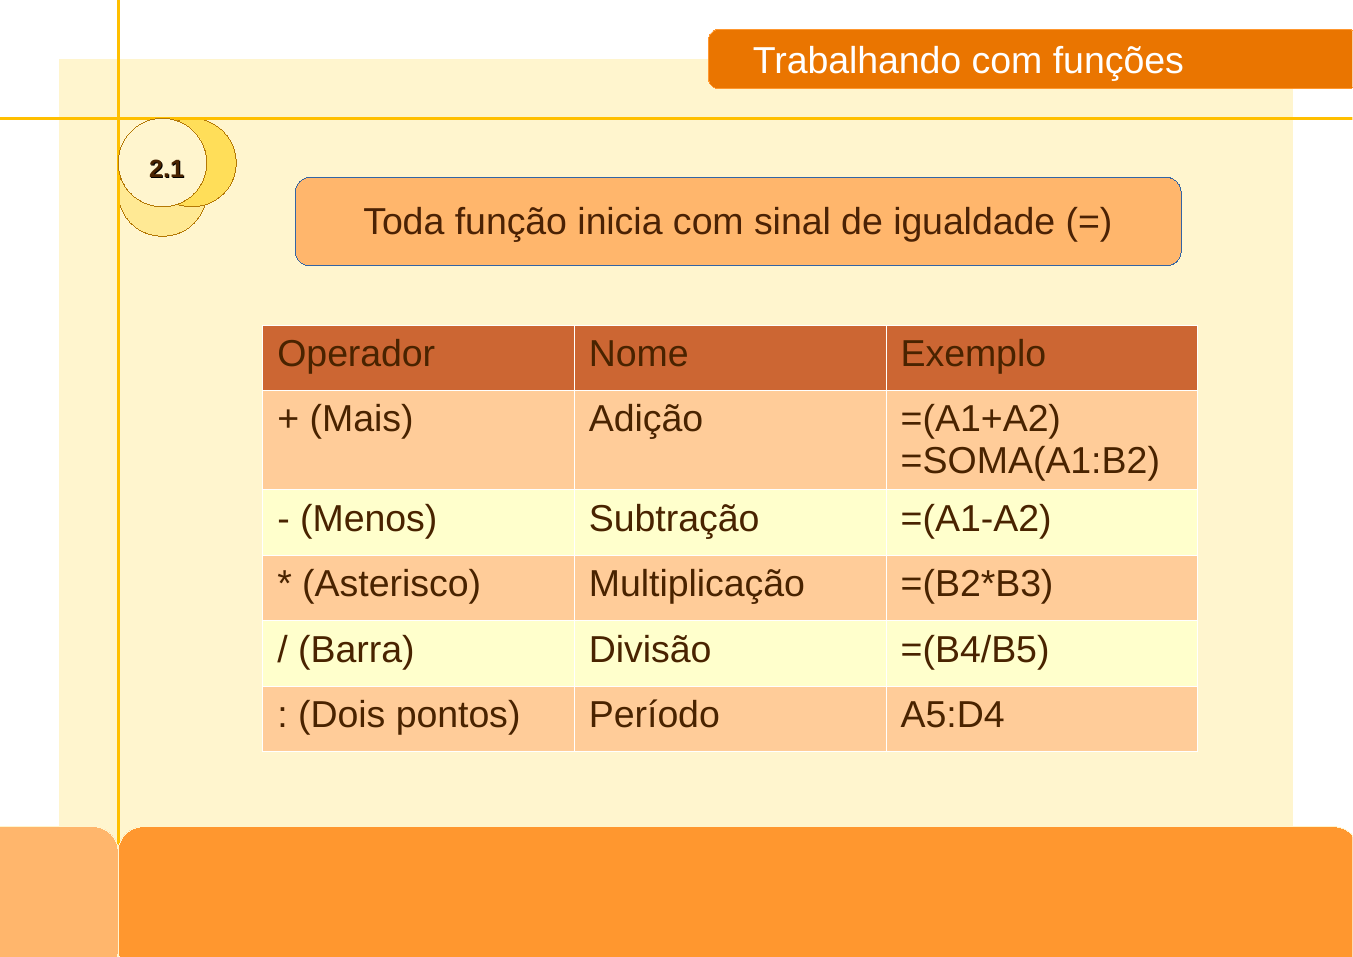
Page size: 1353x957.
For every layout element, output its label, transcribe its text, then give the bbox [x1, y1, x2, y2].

text_box Trabalhando com funções [738, 31, 1199, 89]
table_cell =(B4/B5) [887, 621, 1197, 686]
table_cell : (Dois pontos) [263, 687, 574, 751]
table_cell / (Barra) [263, 621, 574, 686]
text_box [0, 826, 1353, 957]
table_cell Divisão [575, 621, 886, 686]
text_box 2.1 [126, 147, 207, 193]
table_cell =(A1-A2) [887, 490, 1197, 555]
text_box [118, 118, 237, 237]
table_cell A5:D4 [887, 687, 1197, 751]
table_header Exemplo [887, 326, 1197, 390]
table_cell Período [575, 687, 886, 751]
table_header Nome [575, 326, 886, 390]
table_cell Adição [575, 391, 886, 489]
table_cell =(B2*B3) [887, 556, 1197, 620]
text_box [708, 29, 1353, 89]
table_cell * (Asterisco) [263, 556, 574, 620]
table_cell + (Mais) [263, 391, 574, 489]
table_cell =(A1+A2) =SOMA(A1:B2) [887, 391, 1197, 489]
table_header Operador [263, 326, 574, 390]
table_cell - (Menos) [263, 490, 574, 555]
table_cell Subtração [575, 490, 886, 555]
text_box Toda função inicia com sinal de igualdade (=) [295, 177, 1182, 266]
table_cell Multiplicação [575, 556, 886, 620]
